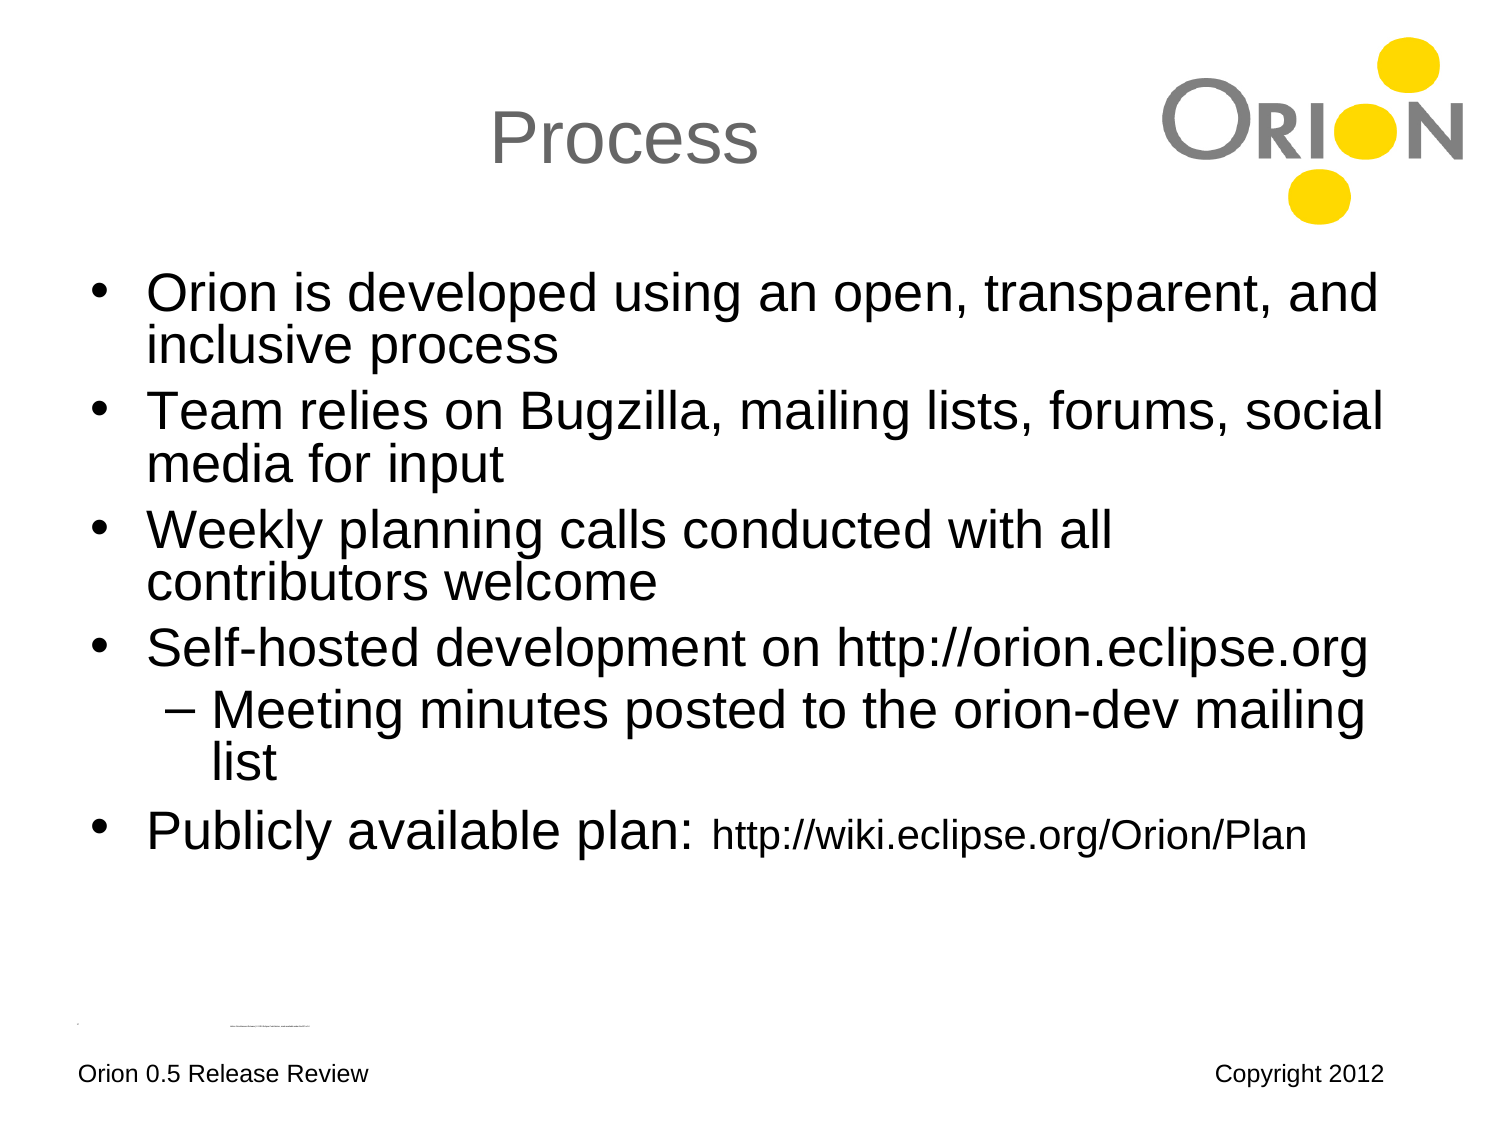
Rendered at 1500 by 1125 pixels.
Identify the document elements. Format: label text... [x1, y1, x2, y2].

title Process [74, 45, 1176, 233]
picture [1162, 37, 1463, 225]
list Orion is developed using an open, transparent, and inclusive process Team relies on Bugzilla, mailing lists, forums, social media for input Weekly planning calls conducted with all contributors welcome Self-hosted development on http://orion.eclipse.org Meeting minutes posted to the orion-dev mailing list Publicly available plan: http://wiki.eclipse.org/Orion/Plan [75, 262, 1426, 1006]
